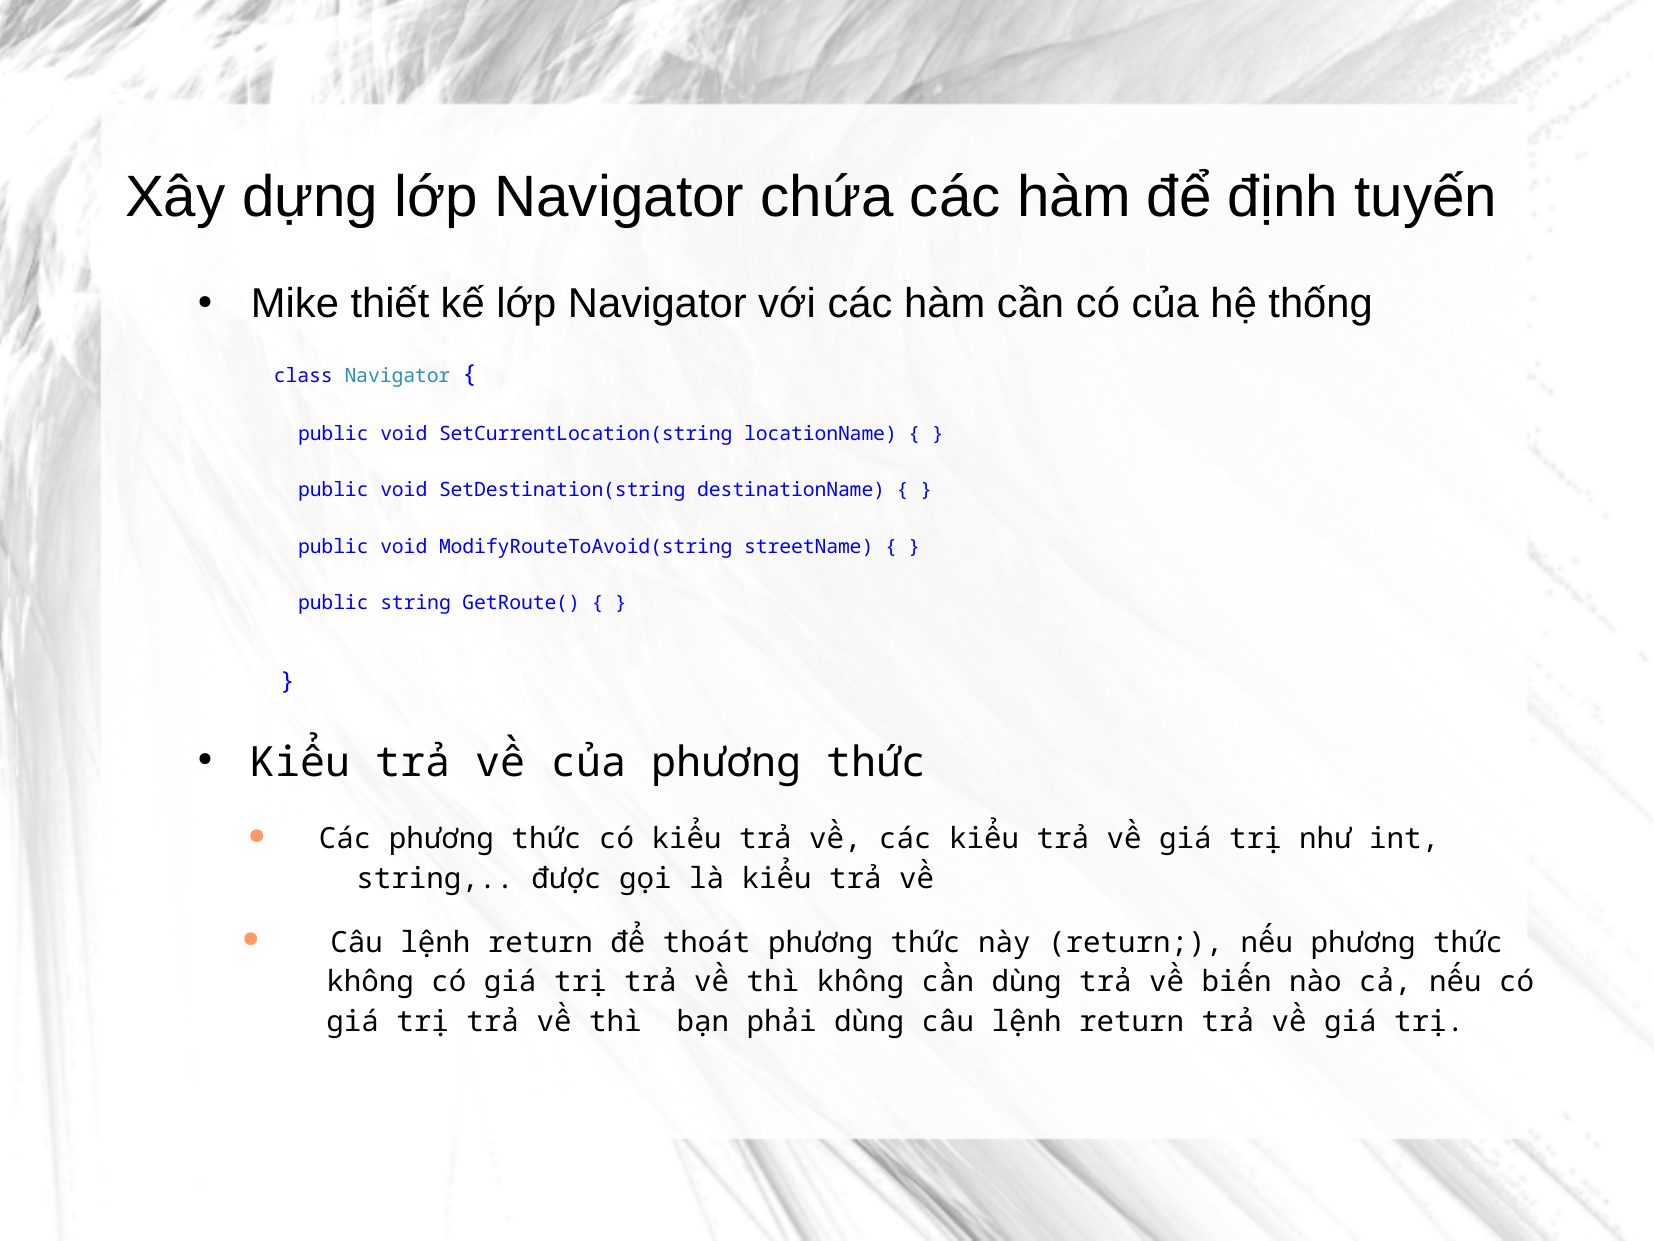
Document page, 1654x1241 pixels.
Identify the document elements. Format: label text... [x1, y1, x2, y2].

picture [0, 0, 1654, 1241]
title Xây dựng lớp Navigator chứa các hàm để định tuyến [118, 112, 1506, 281]
list Mike thiết kế lớp Navigator với các hàm cần có của hệ thống class Navigator { public void SetCurrentLocation(string locationName) { } public void SetDestination(string destinationName) { } public void ModifyRouteToAvoid(string streetName) { } public string GetRoute() { } } Kiểu trả về của phương thức Các phương thức có kiểu trả về, các kiểu trả về giá trị như int, string,.. được gọi là kiểu trả về Câu lệnh return để thoát phương thức này (return;), nếu phương thức không có giá trị trả về thì không cần dùng trả về biến nào cả, nếu có giá trị trả về thì bạn phải dùng câu lệnh return trả về giá trị. [180, 280, 1571, 1108]
